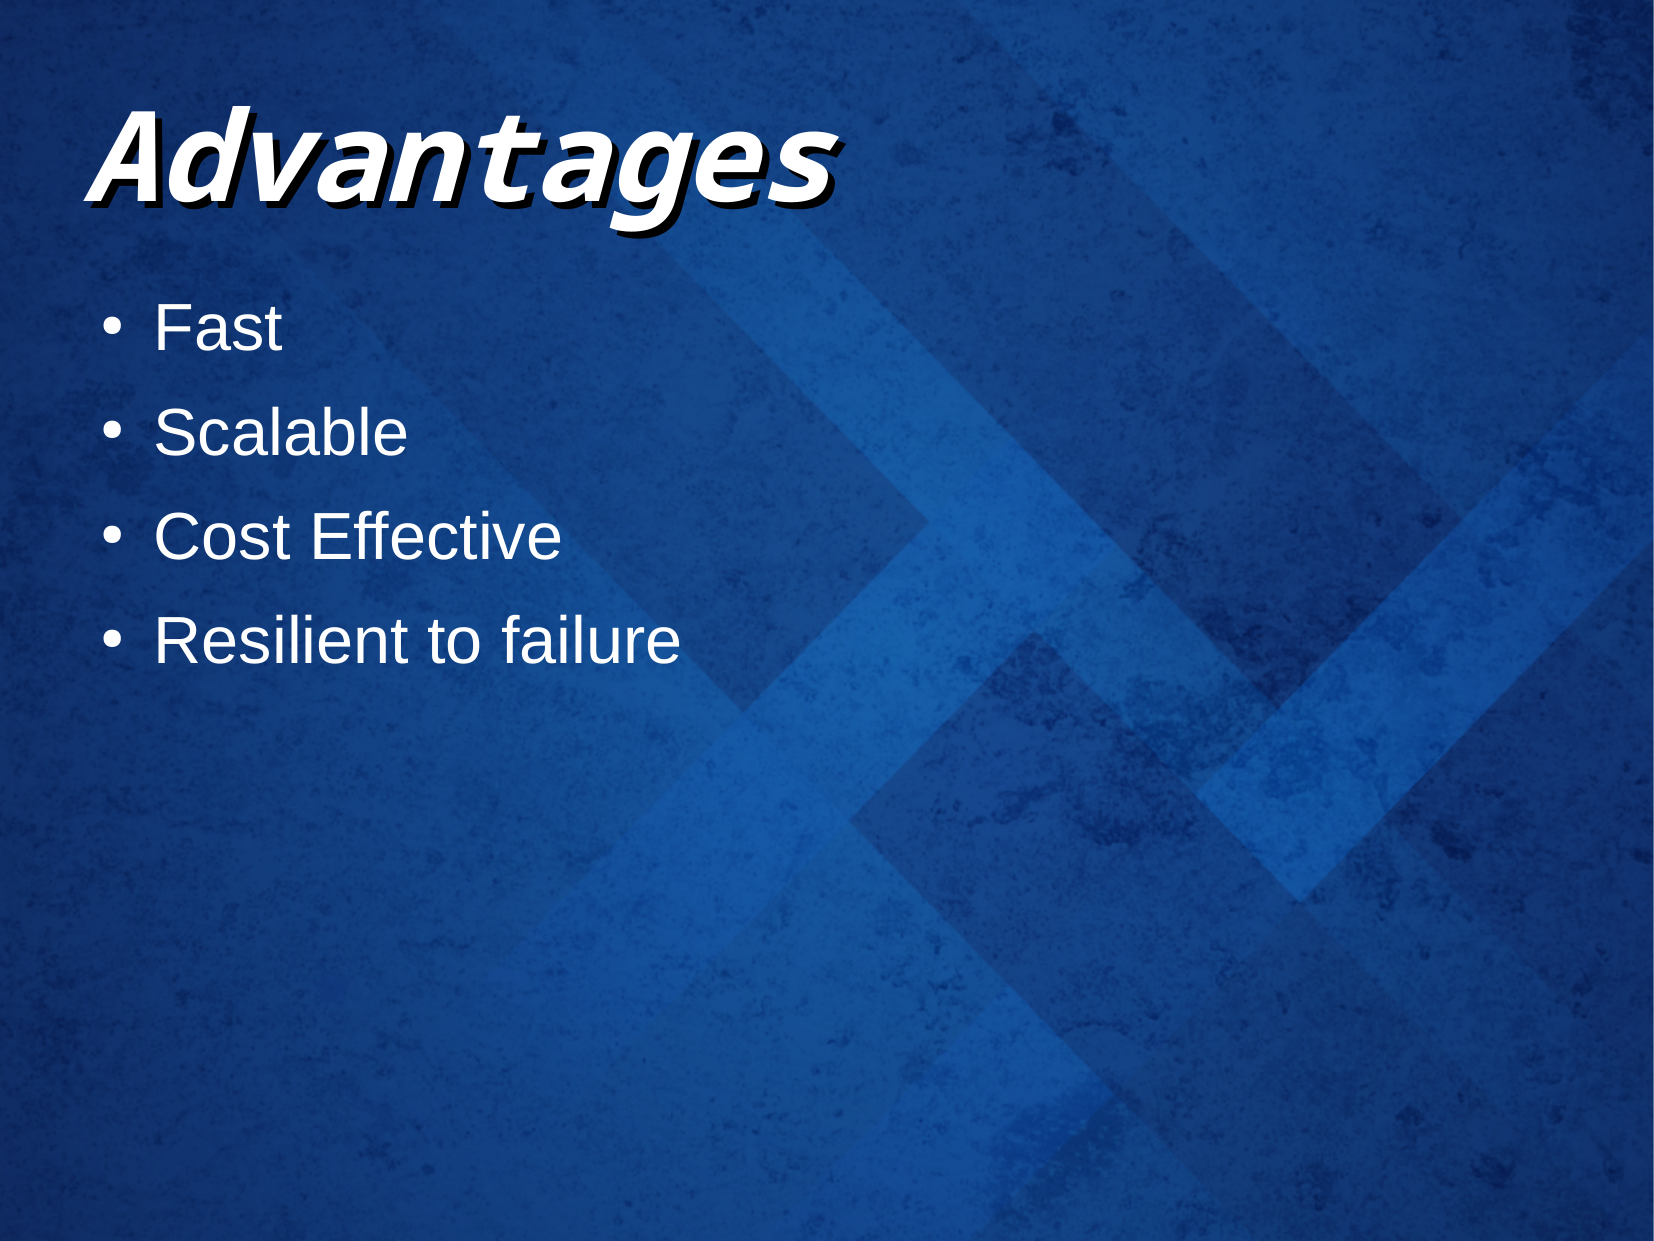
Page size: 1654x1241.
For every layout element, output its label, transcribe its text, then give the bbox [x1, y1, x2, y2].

title Advantages [82, 49, 1571, 257]
list Fast Scalable Cost Effective Resilient to failure [82, 290, 1538, 1010]
picture [0, 0, 1654, 1241]
